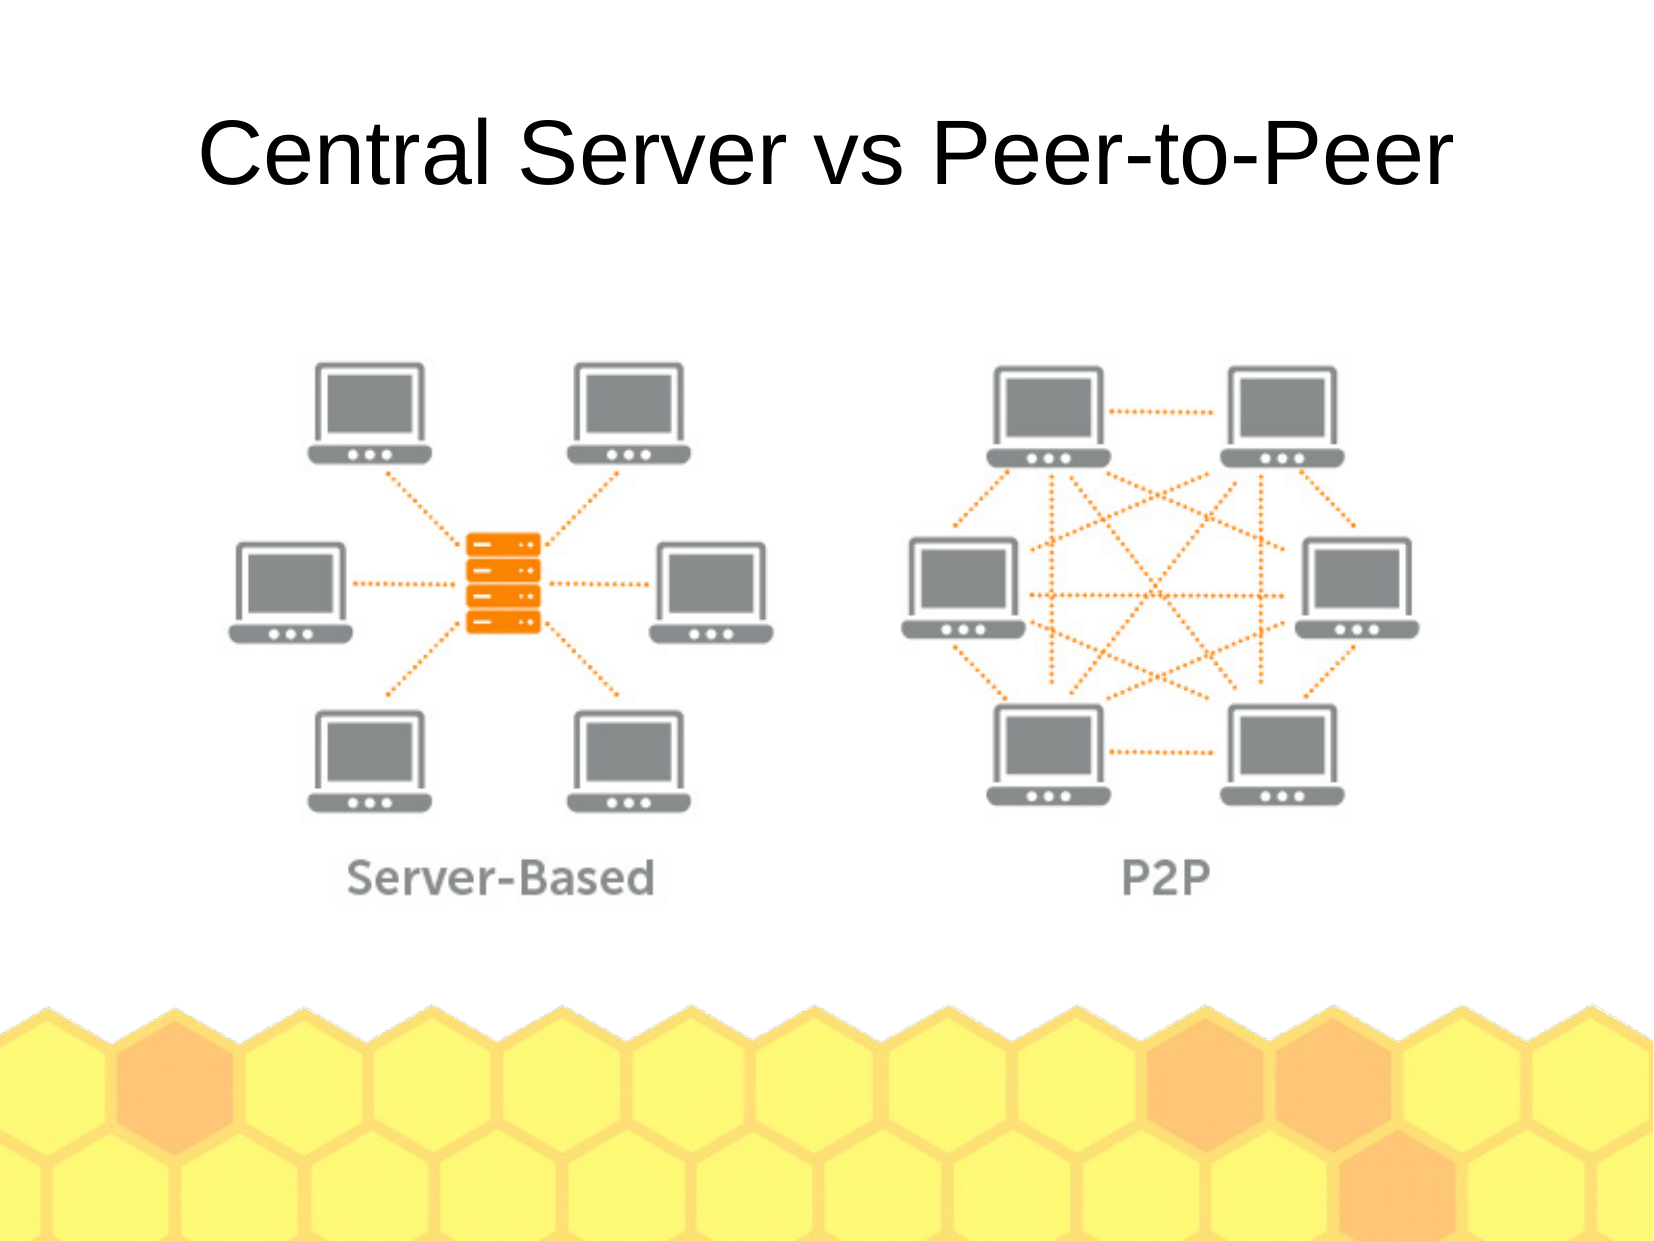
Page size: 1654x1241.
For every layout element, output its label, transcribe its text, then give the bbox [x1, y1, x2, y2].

picture [0, 1001, 1654, 1241]
picture [201, 305, 1454, 933]
title Central Server vs Peer-to-Peer [82, 49, 1571, 257]
